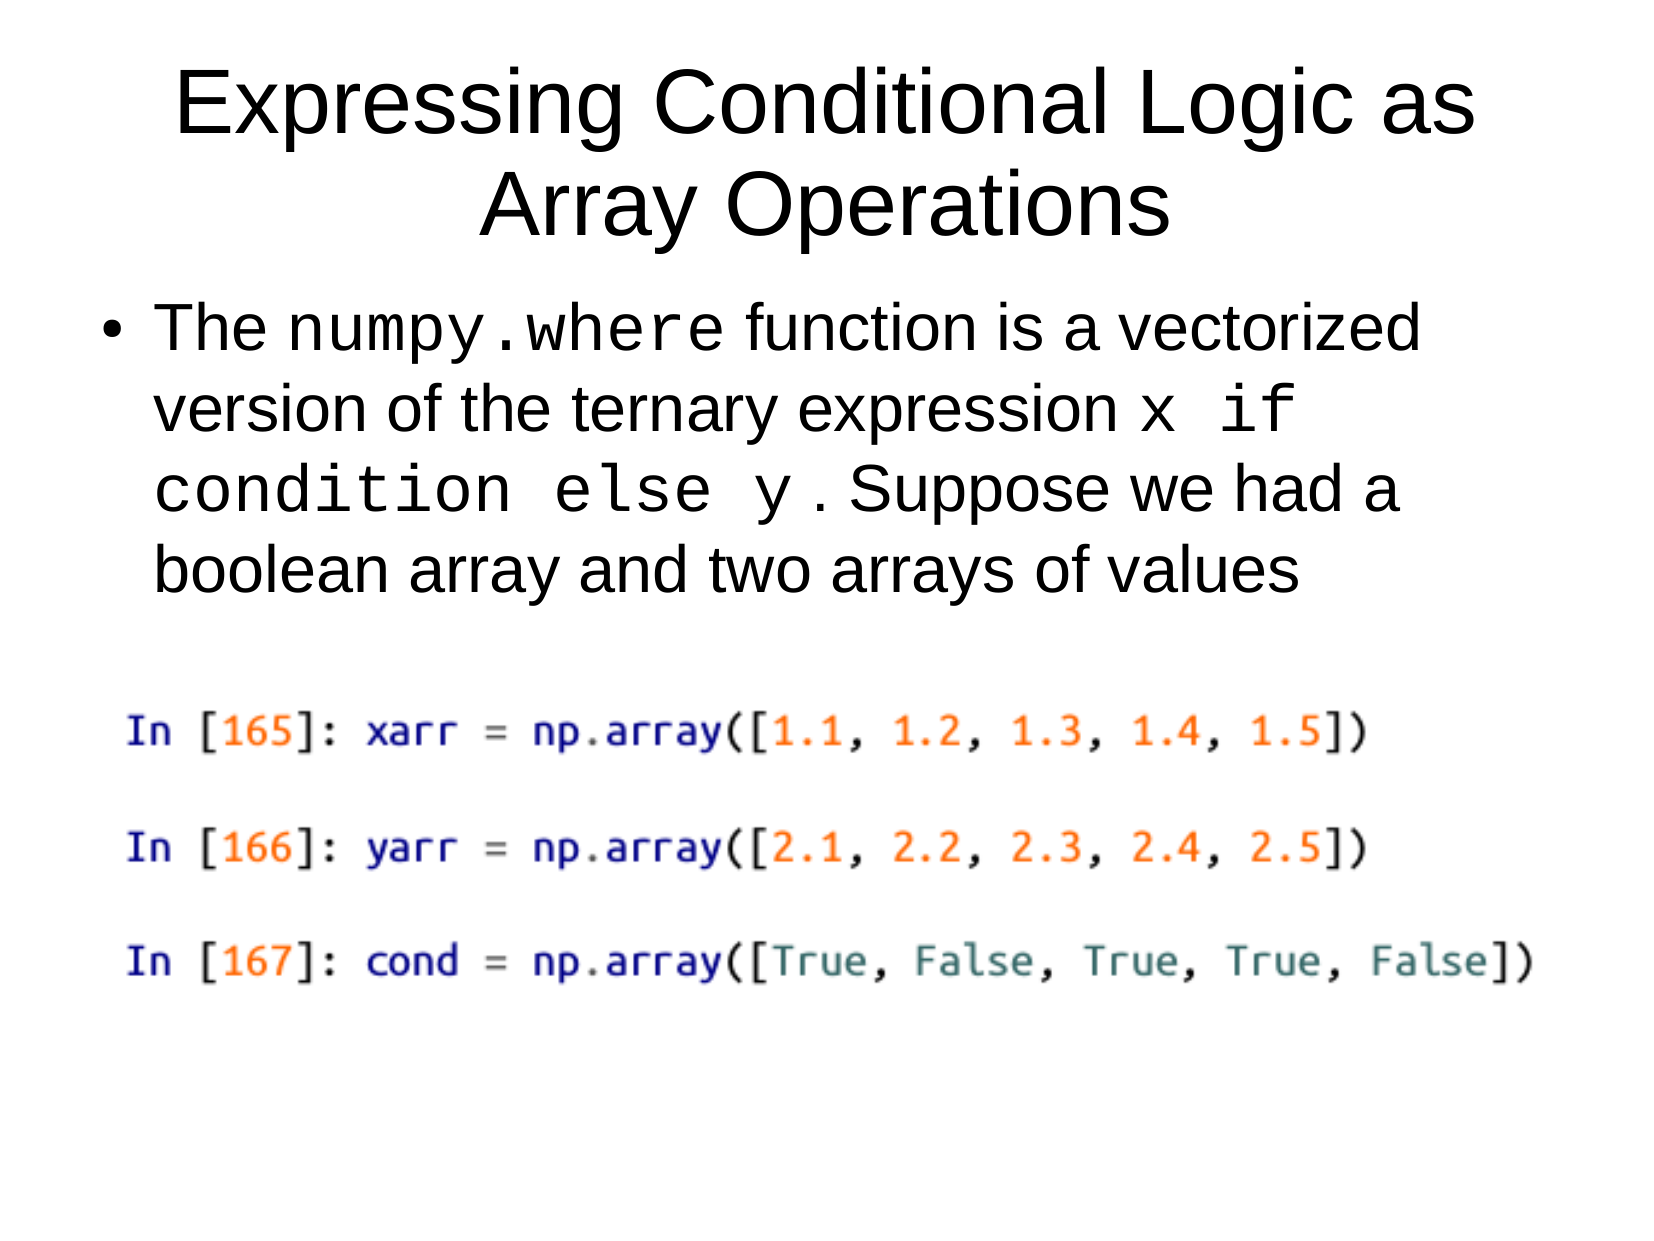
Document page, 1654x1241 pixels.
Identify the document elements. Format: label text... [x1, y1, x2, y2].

picture [113, 690, 1571, 993]
list The numpy.where function is a vectorized version of the ternary expression x if condition else y . Suppose we had a boolean array and two arrays of values [82, 290, 1571, 1010]
title Expressing Conditional Logic as Array Operations [82, 49, 1571, 257]
